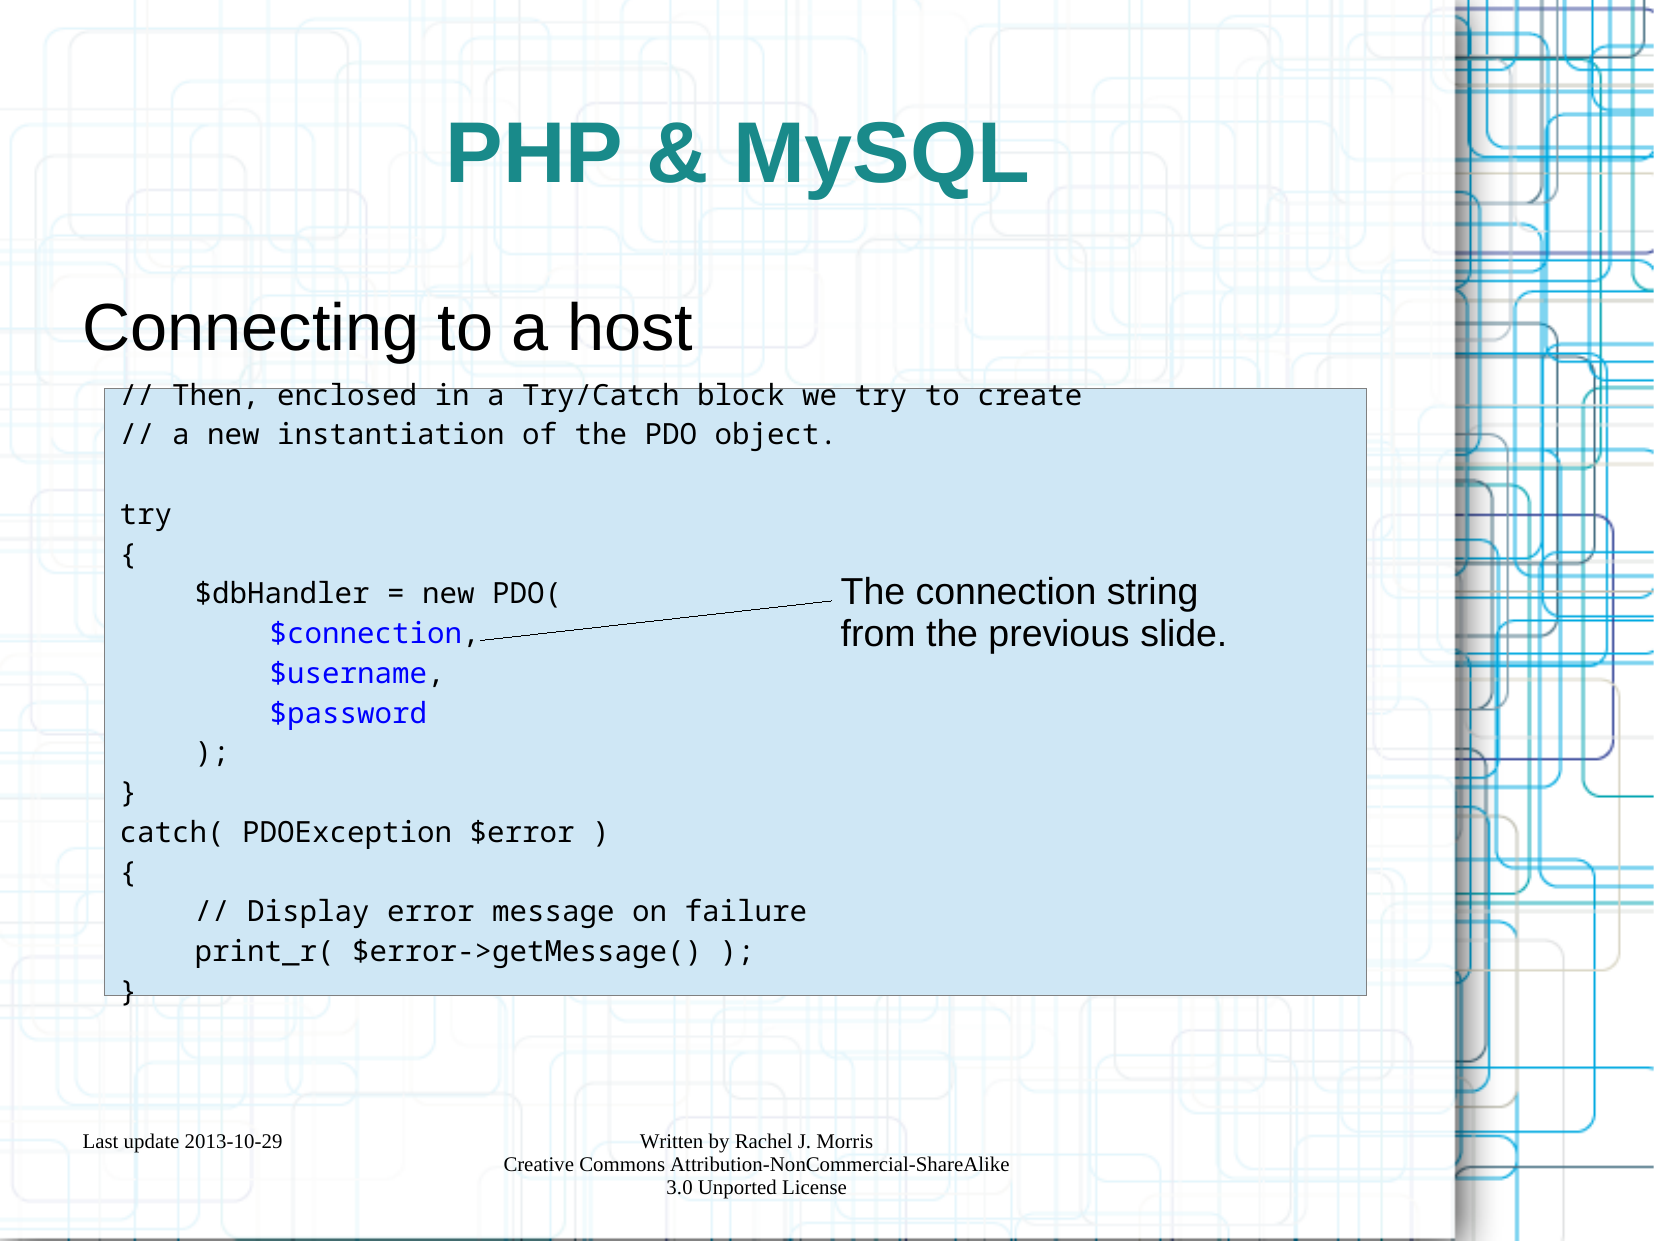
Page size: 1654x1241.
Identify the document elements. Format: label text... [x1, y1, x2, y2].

text_box The connection string from the previous slide. [825, 563, 1251, 663]
list Connecting to a host [82, 290, 1418, 1010]
text_box // Then, enclosed in a Try/Catch block we try to create // a new instantiation of the PDO object. try { $dbHandler = new PDO( $connection, $username, $password ); } catch( PDOException $error ) { // Display error message on failure print_r( $error->getMessage() ); } [104, 388, 1367, 996]
title PHP & MySQL [59, 49, 1418, 257]
picture [0, 0, 1654, 1241]
